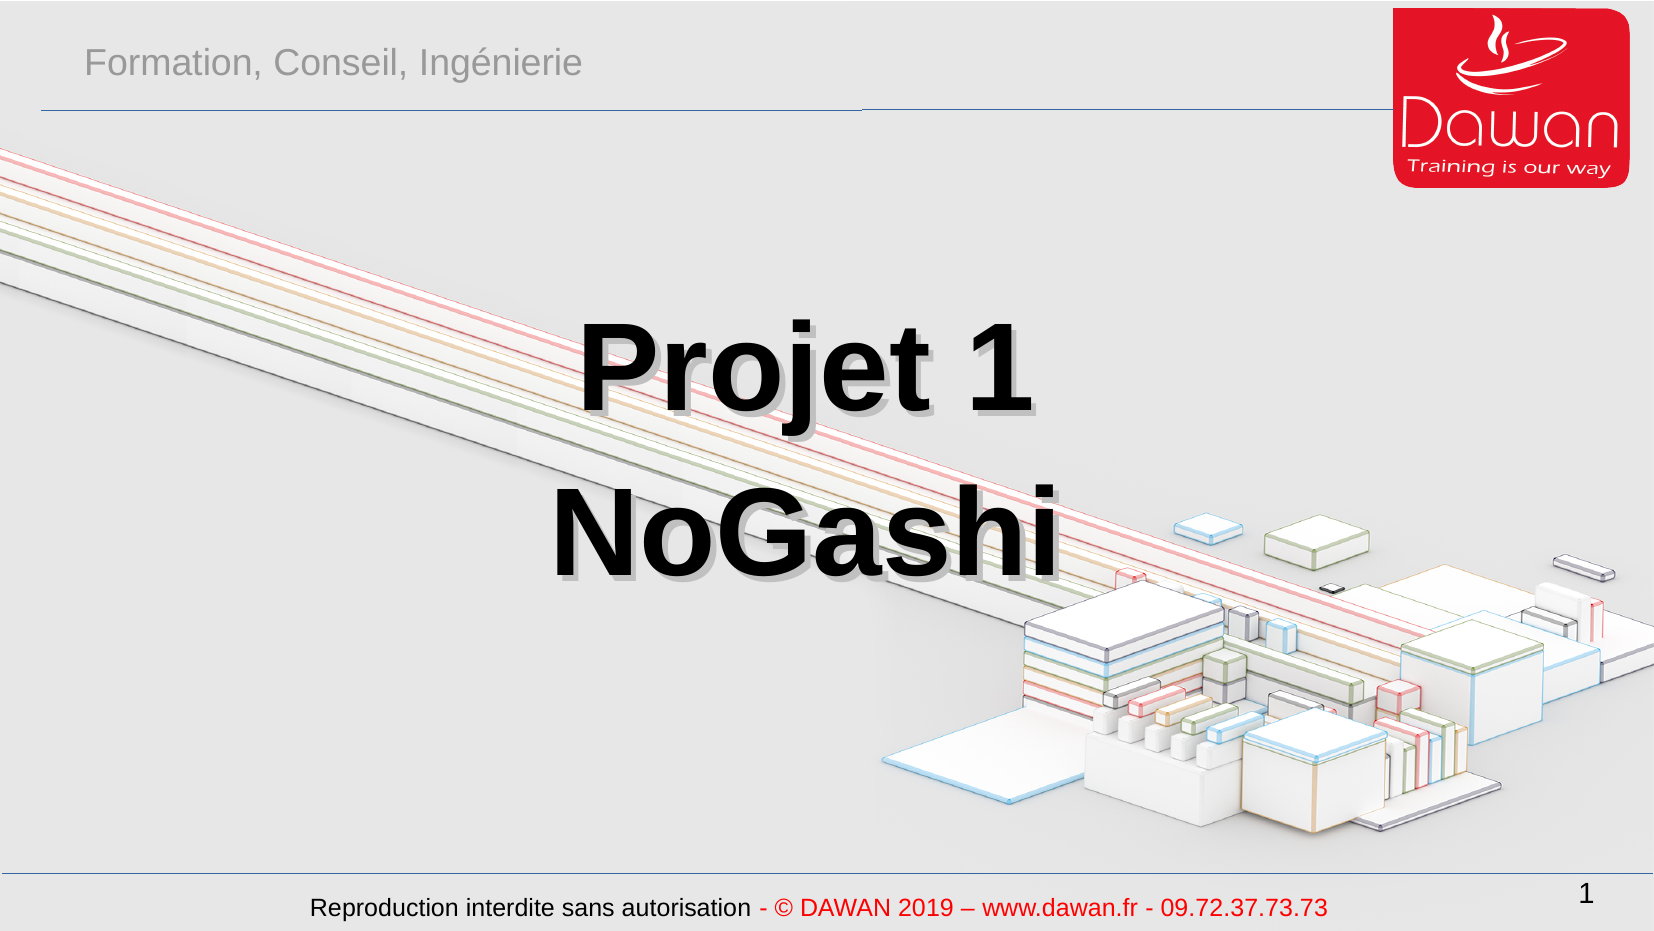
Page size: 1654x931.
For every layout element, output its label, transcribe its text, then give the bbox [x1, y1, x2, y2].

text_box Formation, Conseil, Ingénierie [23, 39, 644, 85]
text_box Projet 1 NoGashi [141, 220, 1471, 679]
picture [0, 1, 1654, 931]
